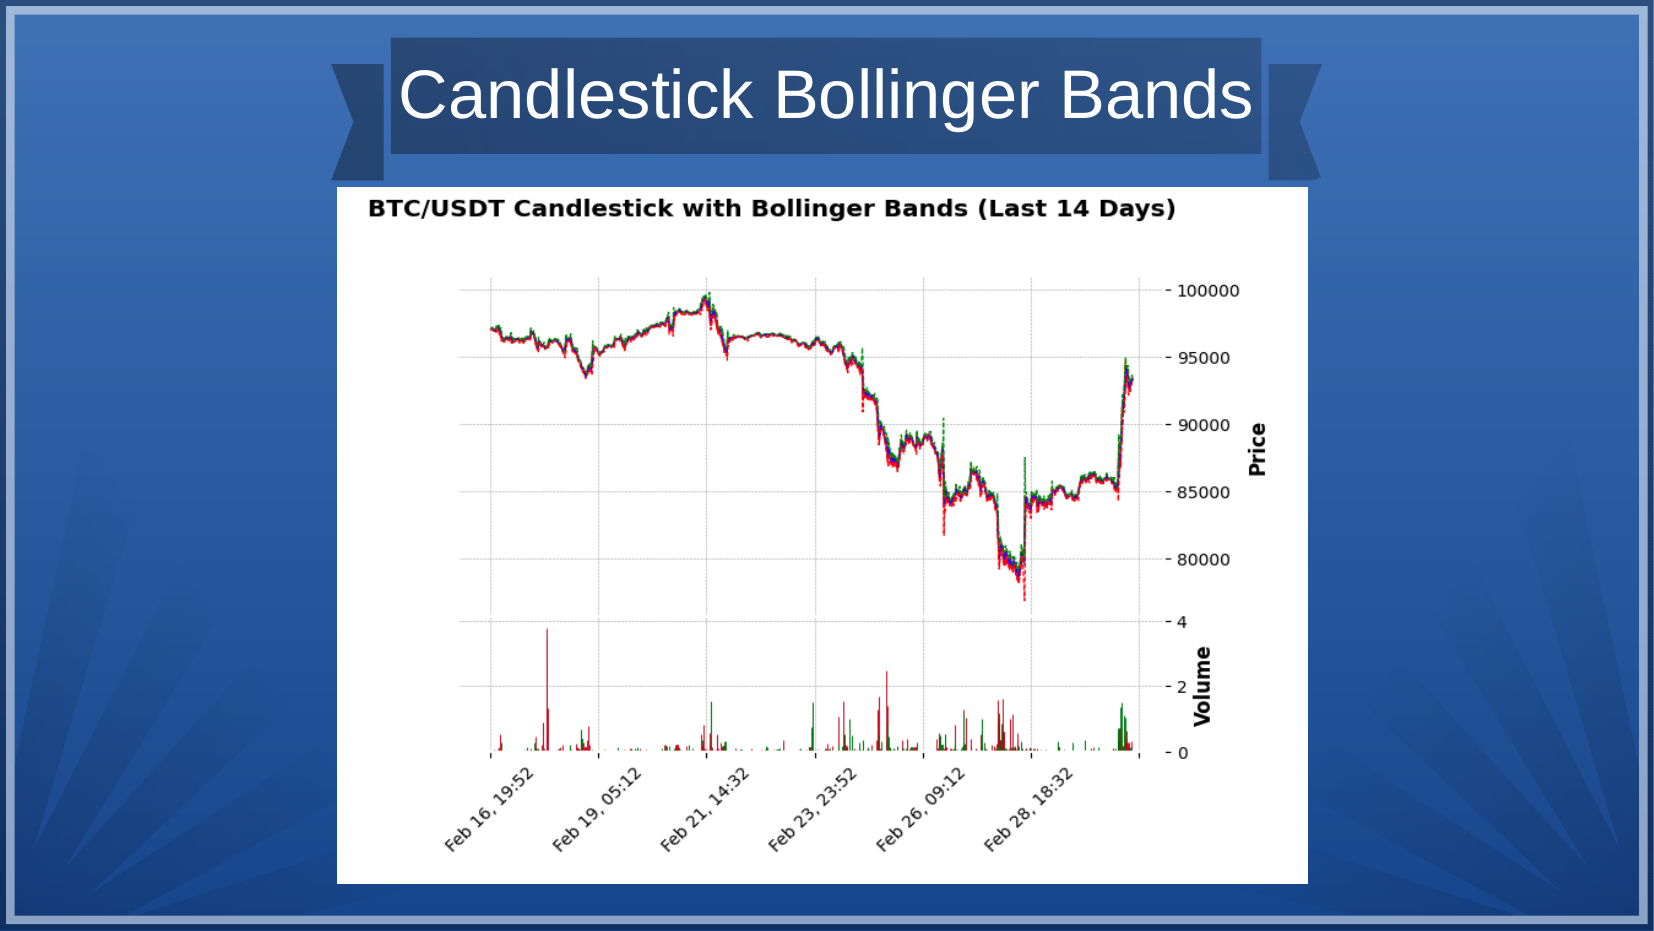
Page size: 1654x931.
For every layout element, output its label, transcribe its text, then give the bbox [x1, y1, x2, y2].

picture [337, 187, 1308, 884]
title Candlestick Bollinger Bands [389, 35, 1264, 154]
